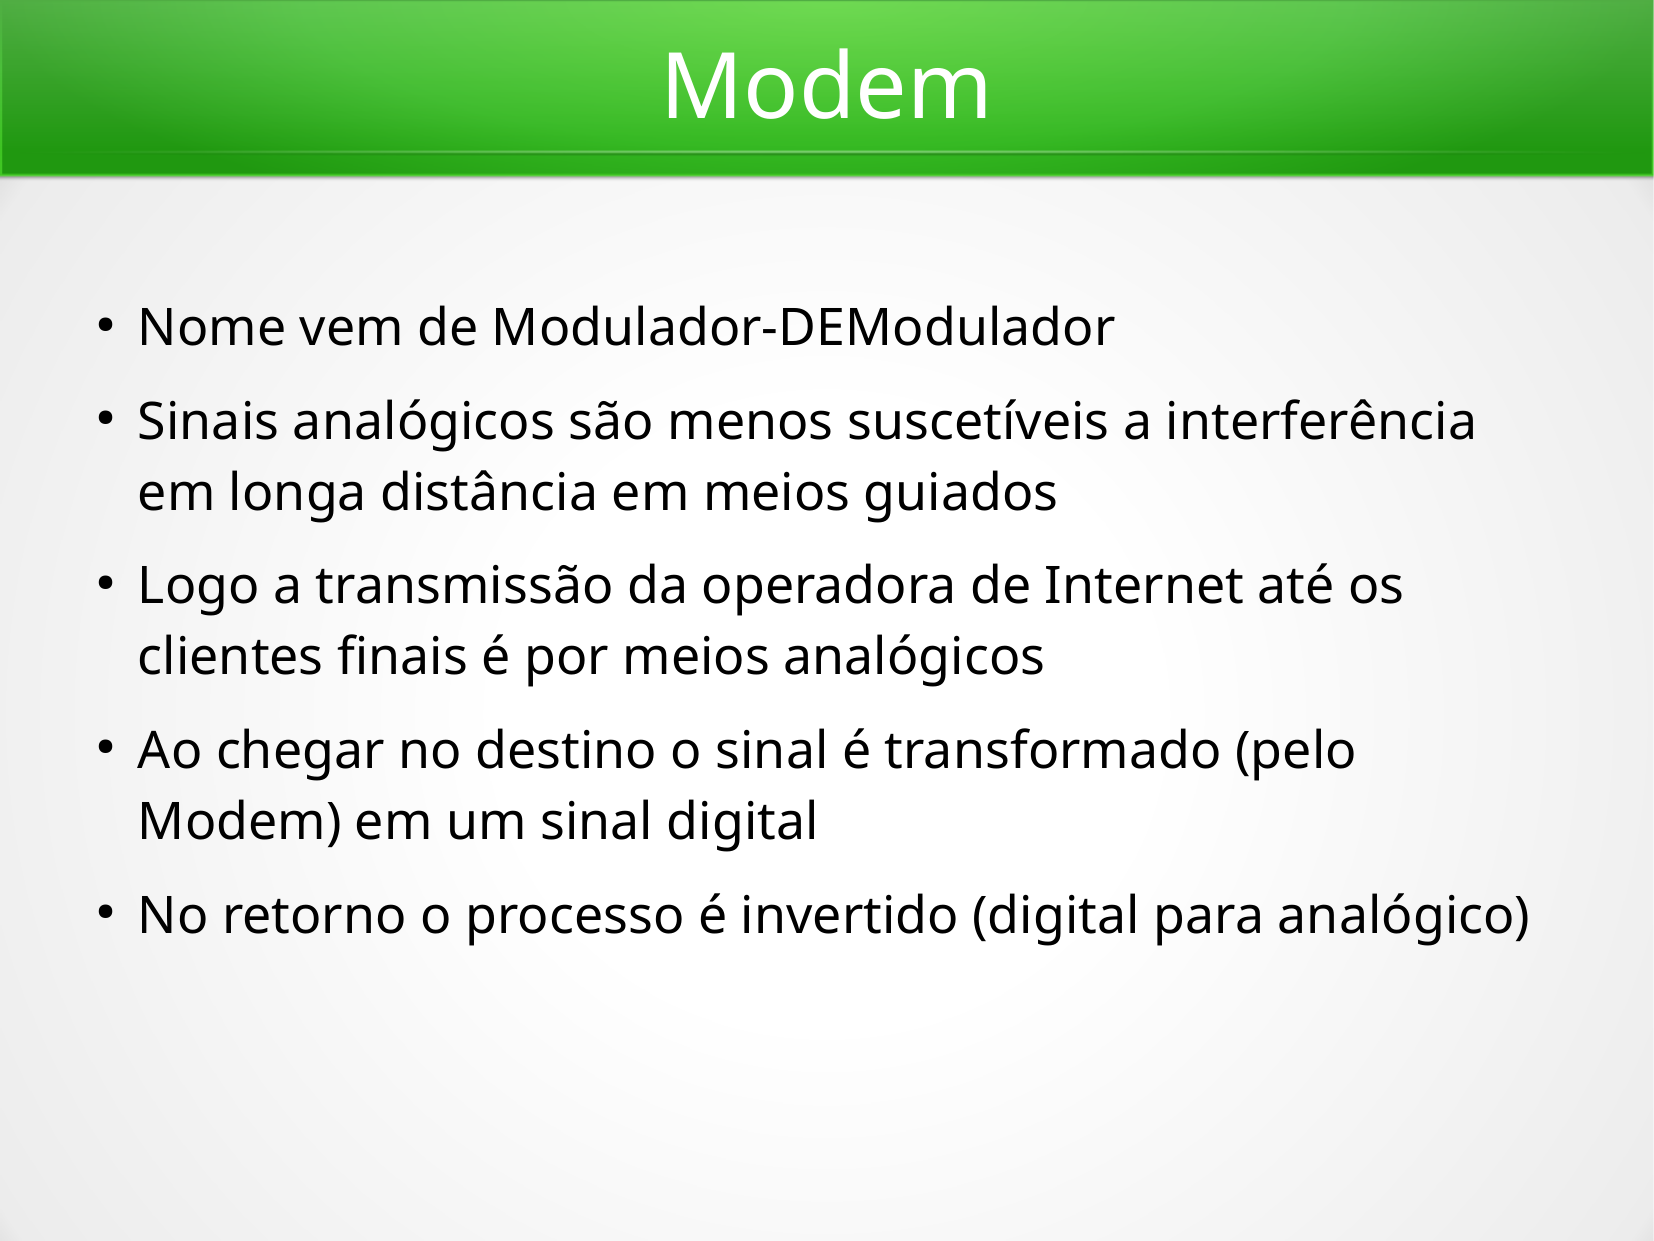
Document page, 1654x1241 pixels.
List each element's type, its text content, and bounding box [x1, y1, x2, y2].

picture [0, 0, 1654, 1241]
title Modem [82, 11, 1571, 154]
list Nome vem de Modulador-DEModulador Sinais analógicos são menos suscetíveis a interferência em longa distância em meios guiados Logo a transmissão da operadora de Internet até os clientes finais é por meios analógicos Ao chegar no destino o sinal é transformado (pelo Modem) em um sinal digital No retorno o processo é invertido (digital para analógico) [82, 290, 1571, 1010]
